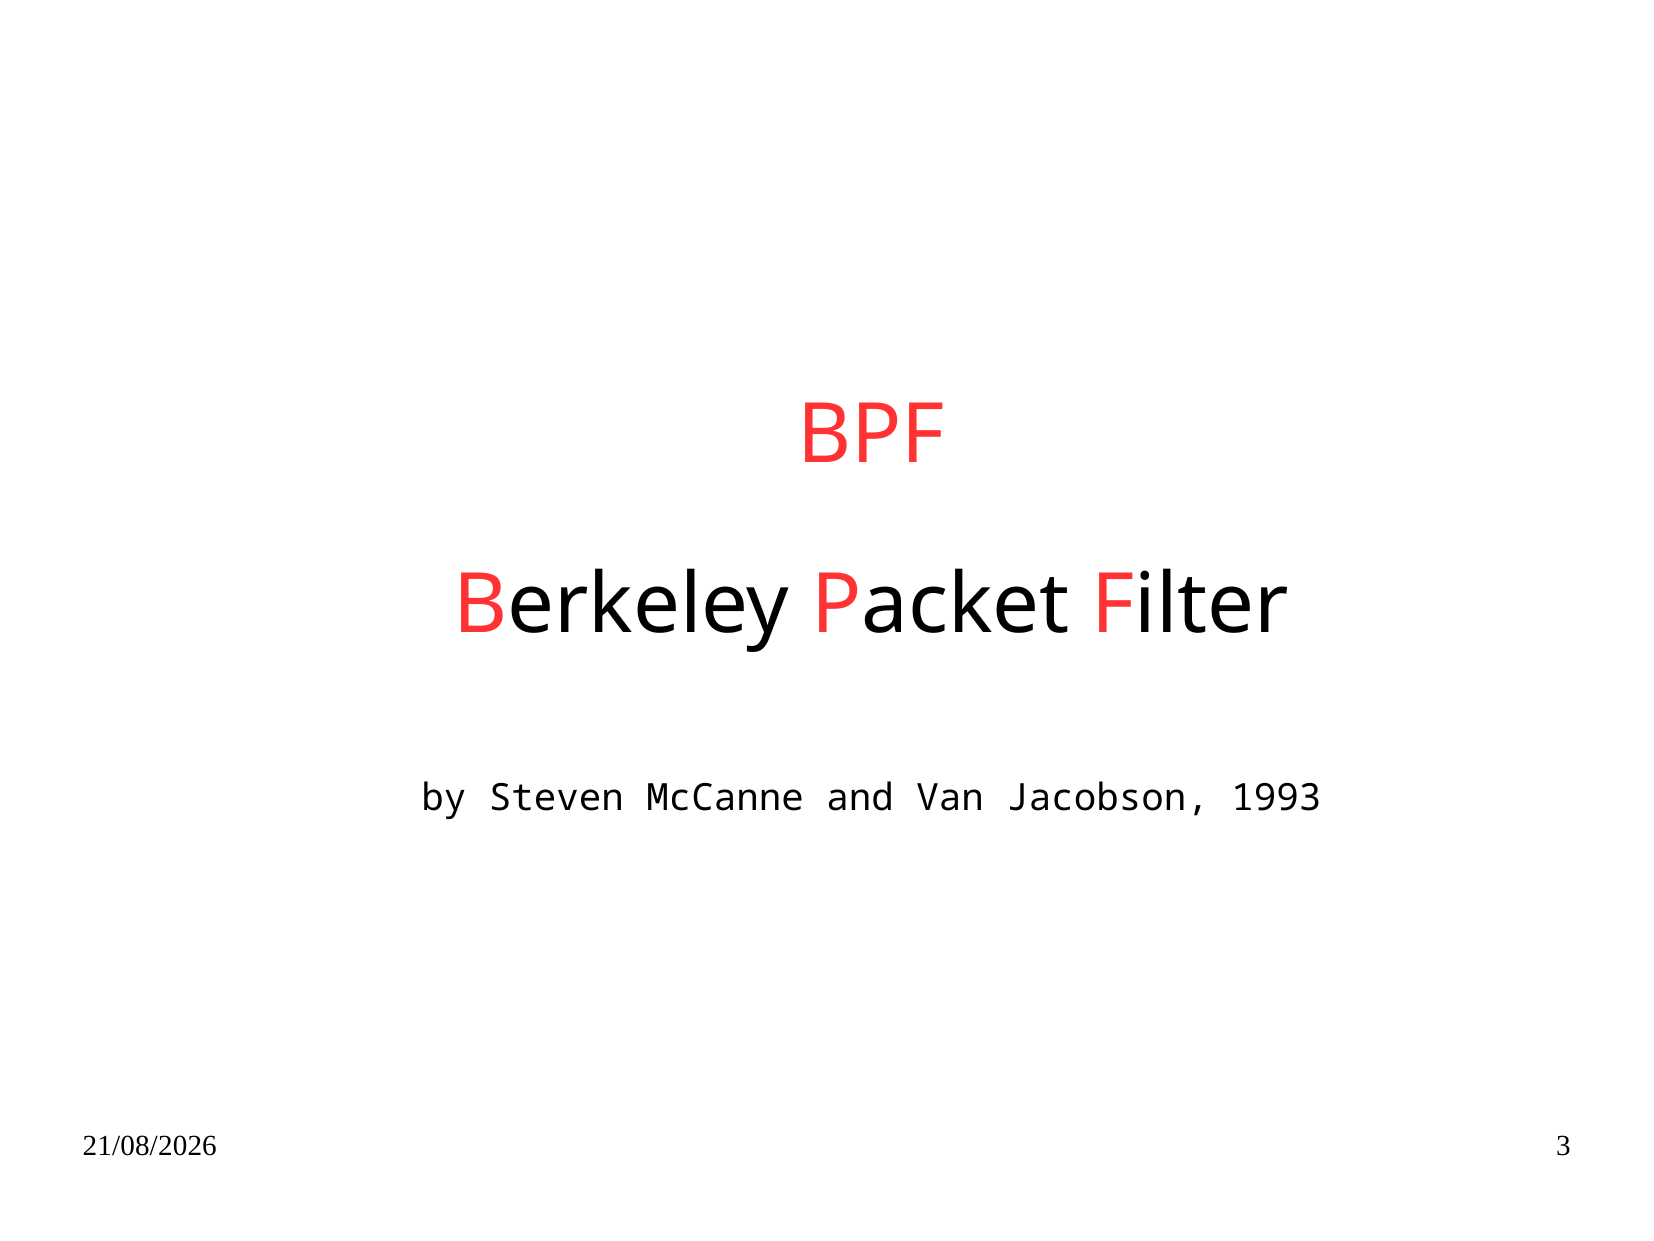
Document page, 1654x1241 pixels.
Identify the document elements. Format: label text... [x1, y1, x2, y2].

subtitle BPF Berkeley Packet Filter by Steven McCanne and Van Jacobson, 1993 [210, 315, 1498, 1017]
